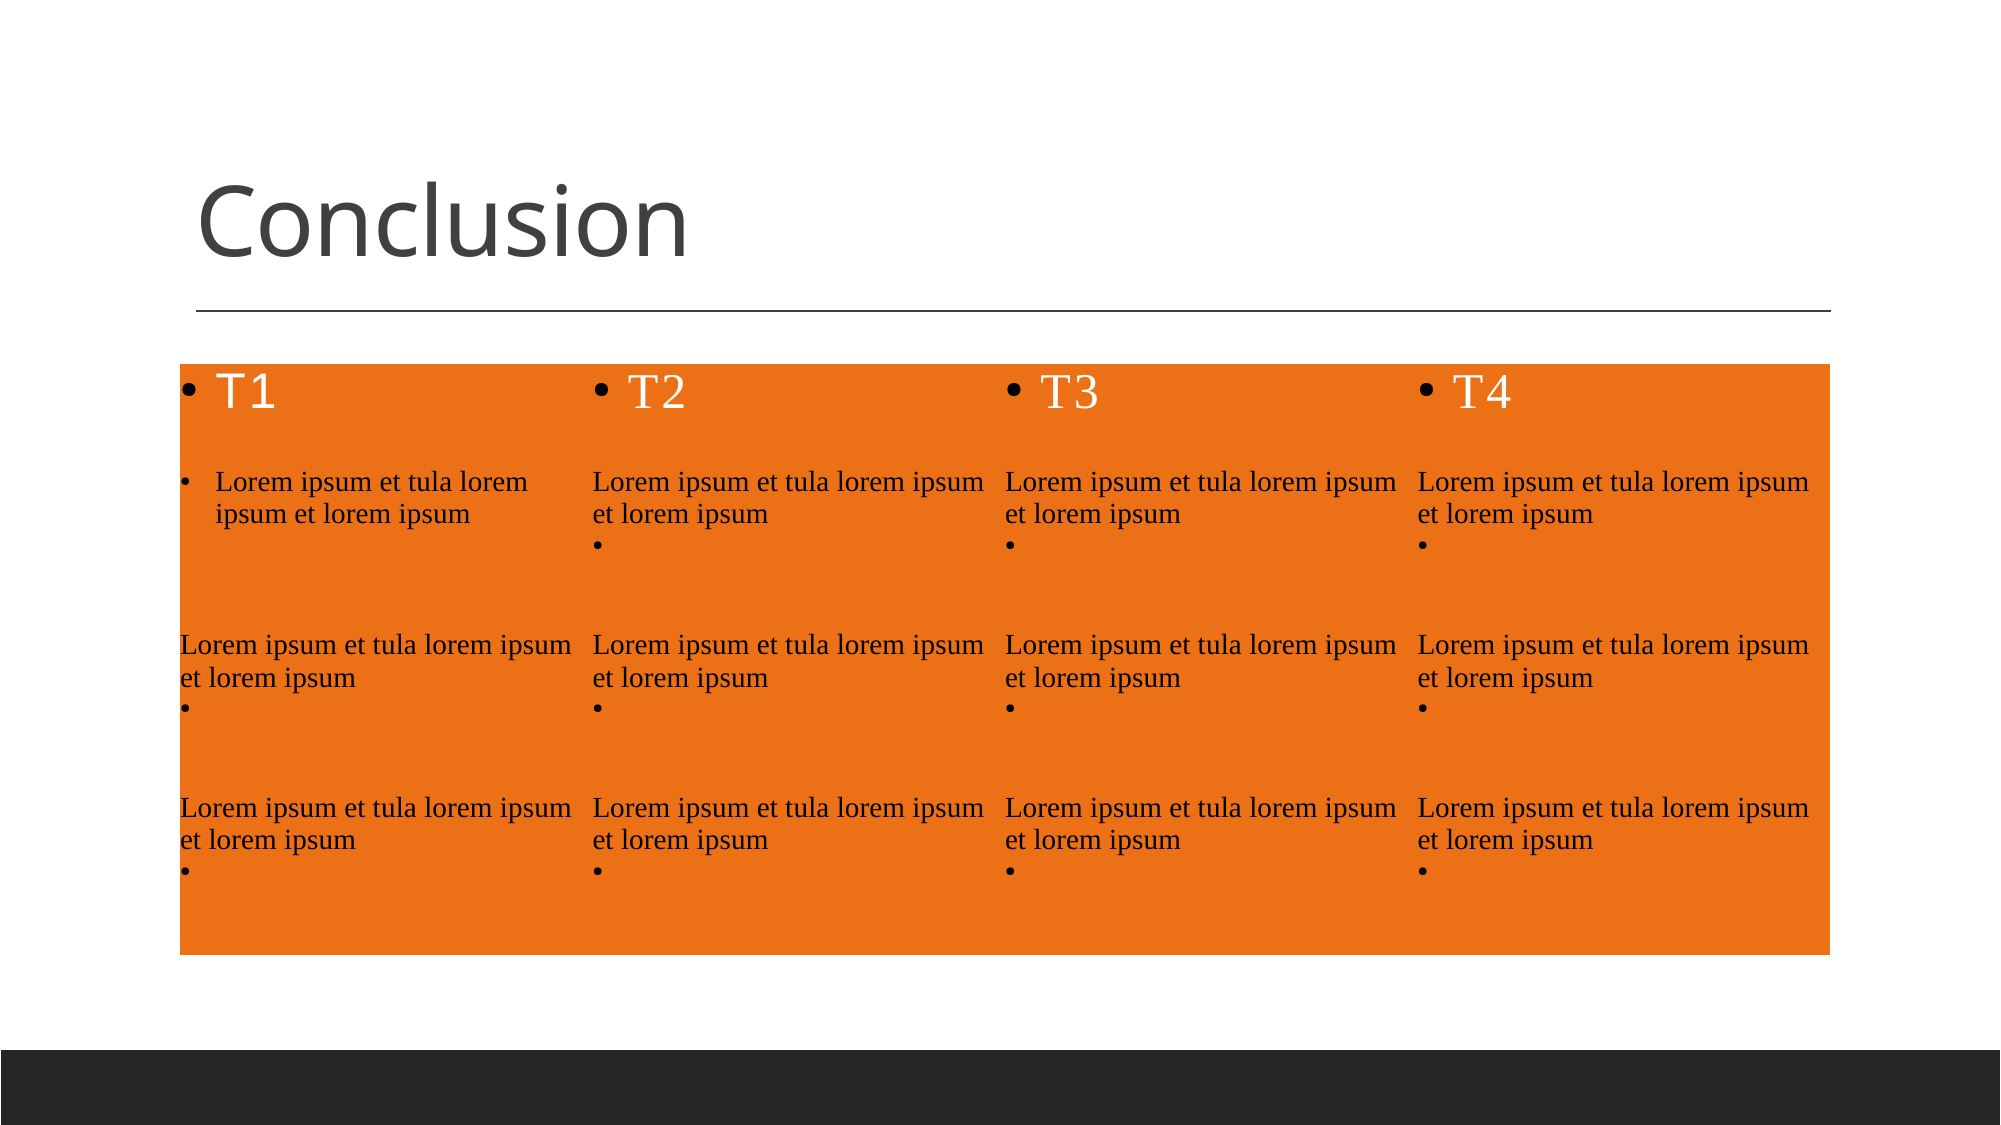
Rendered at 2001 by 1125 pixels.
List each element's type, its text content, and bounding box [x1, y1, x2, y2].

table_cell Lorem ipsum et tula lorem ipsum et lorem ipsum [1417, 792, 1830, 955]
table_cell Lorem ipsum et tula lorem ipsum et lorem ipsum [1005, 629, 1417, 792]
table_cell Lorem ipsum et tula lorem ipsum et lorem ipsum [592, 466, 1005, 629]
table_cell Lorem ipsum et tula lorem ipsum et lorem ipsum [1417, 629, 1830, 792]
table_cell Lorem ipsum et tula lorem ipsum et lorem ipsum [1417, 466, 1830, 629]
table_cell Lorem ipsum et tula lorem ipsum et lorem ipsum [180, 629, 592, 792]
table_header T4 [1417, 364, 1830, 466]
table_cell Lorem ipsum et tula lorem ipsum et lorem ipsum [1005, 466, 1417, 629]
table_header T1 [180, 364, 592, 466]
table_cell Lorem ipsum et tula lorem ipsum et lorem ipsum [592, 792, 1005, 955]
table_cell Lorem ipsum et tula lorem ipsum et lorem ipsum [1005, 792, 1417, 955]
table_cell Lorem ipsum et tula lorem ipsum et lorem ipsum [592, 629, 1005, 792]
table_header T3 [1005, 364, 1417, 466]
title Conclusion [180, 47, 1831, 286]
table_cell Lorem ipsum et tula lorem ipsum et lorem ipsum [180, 466, 592, 629]
table_header T2 [592, 364, 1005, 466]
table_cell Lorem ipsum et tula lorem ipsum et lorem ipsum [180, 792, 592, 955]
